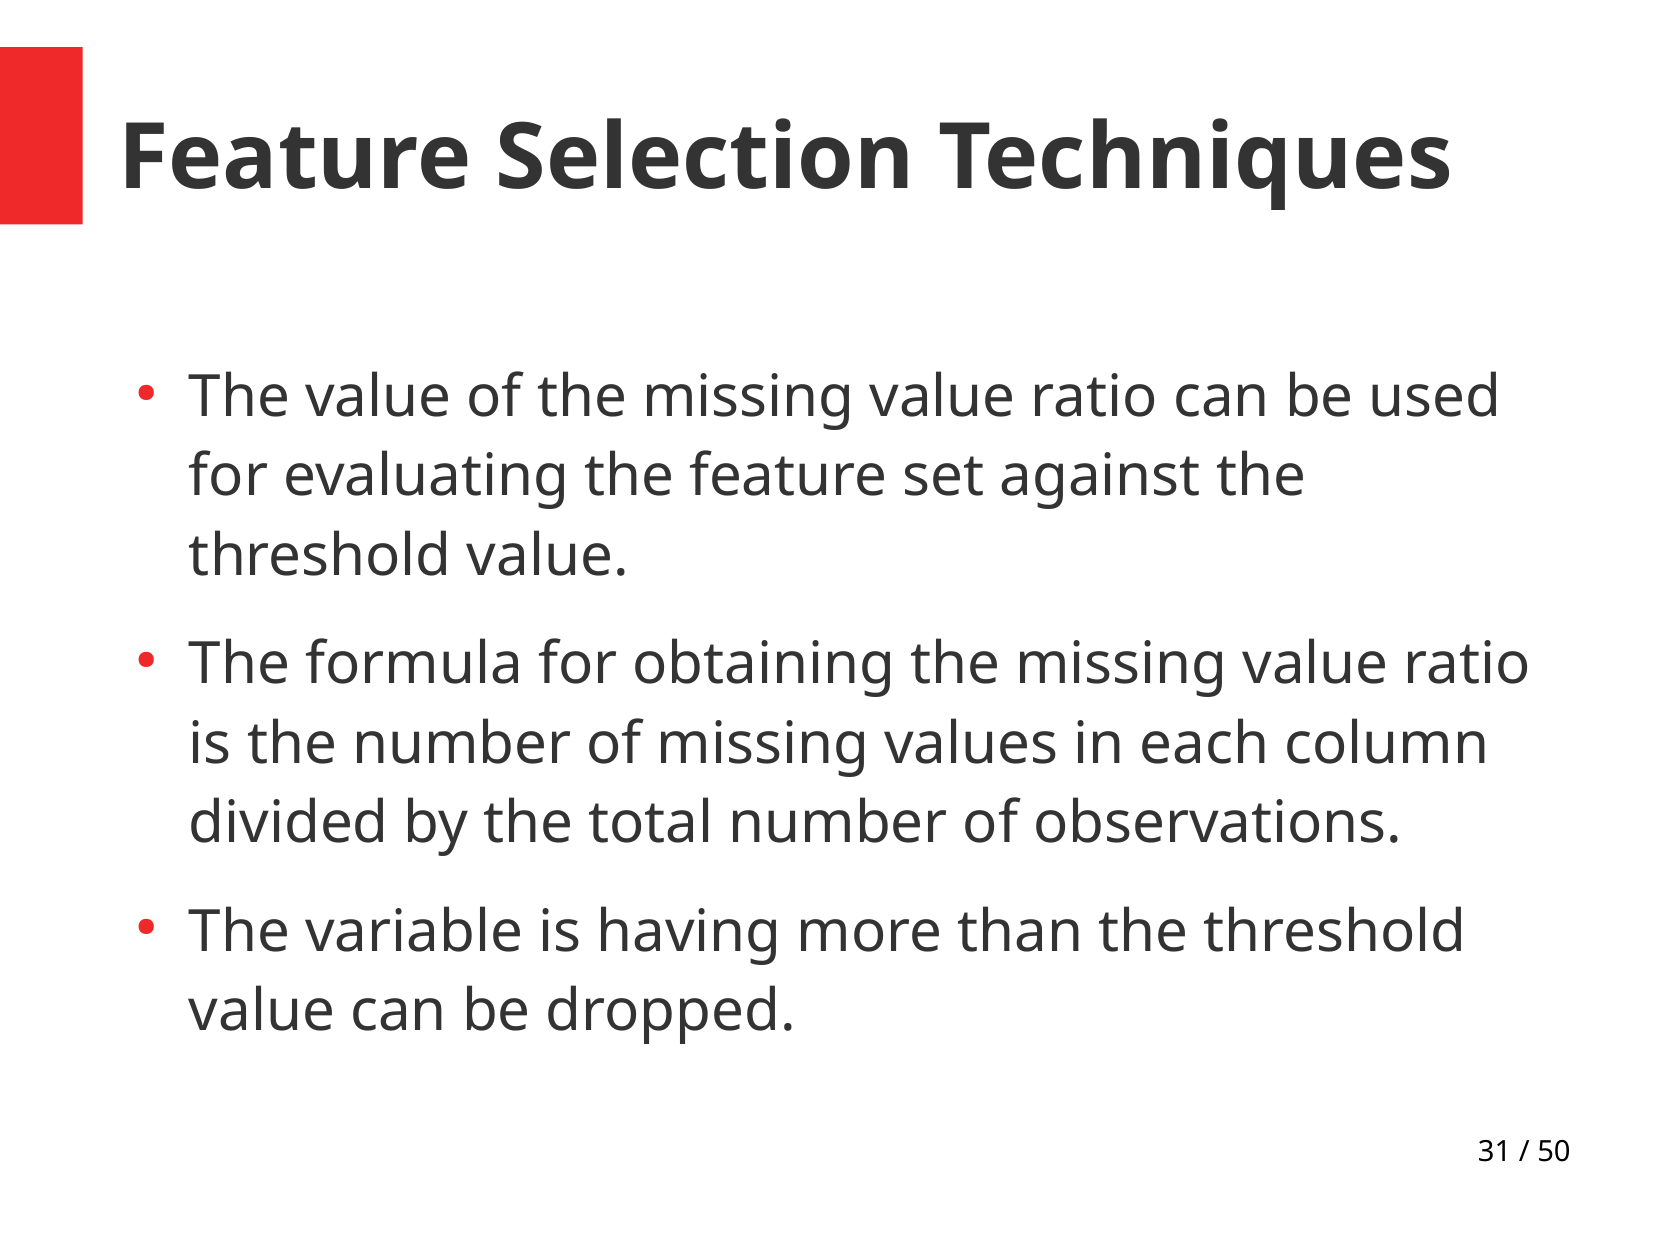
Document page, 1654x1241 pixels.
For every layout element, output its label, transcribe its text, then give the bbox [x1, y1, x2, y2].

title Feature Selection Techniques [118, 49, 1571, 257]
list The value of the missing value ratio can be used for evaluating the feature set against the threshold value. The formula for obtaining the missing value ratio is the number of missing values in each column divided by the total number of observations. The variable is having more than the threshold value can be dropped. [118, 354, 1536, 1074]
